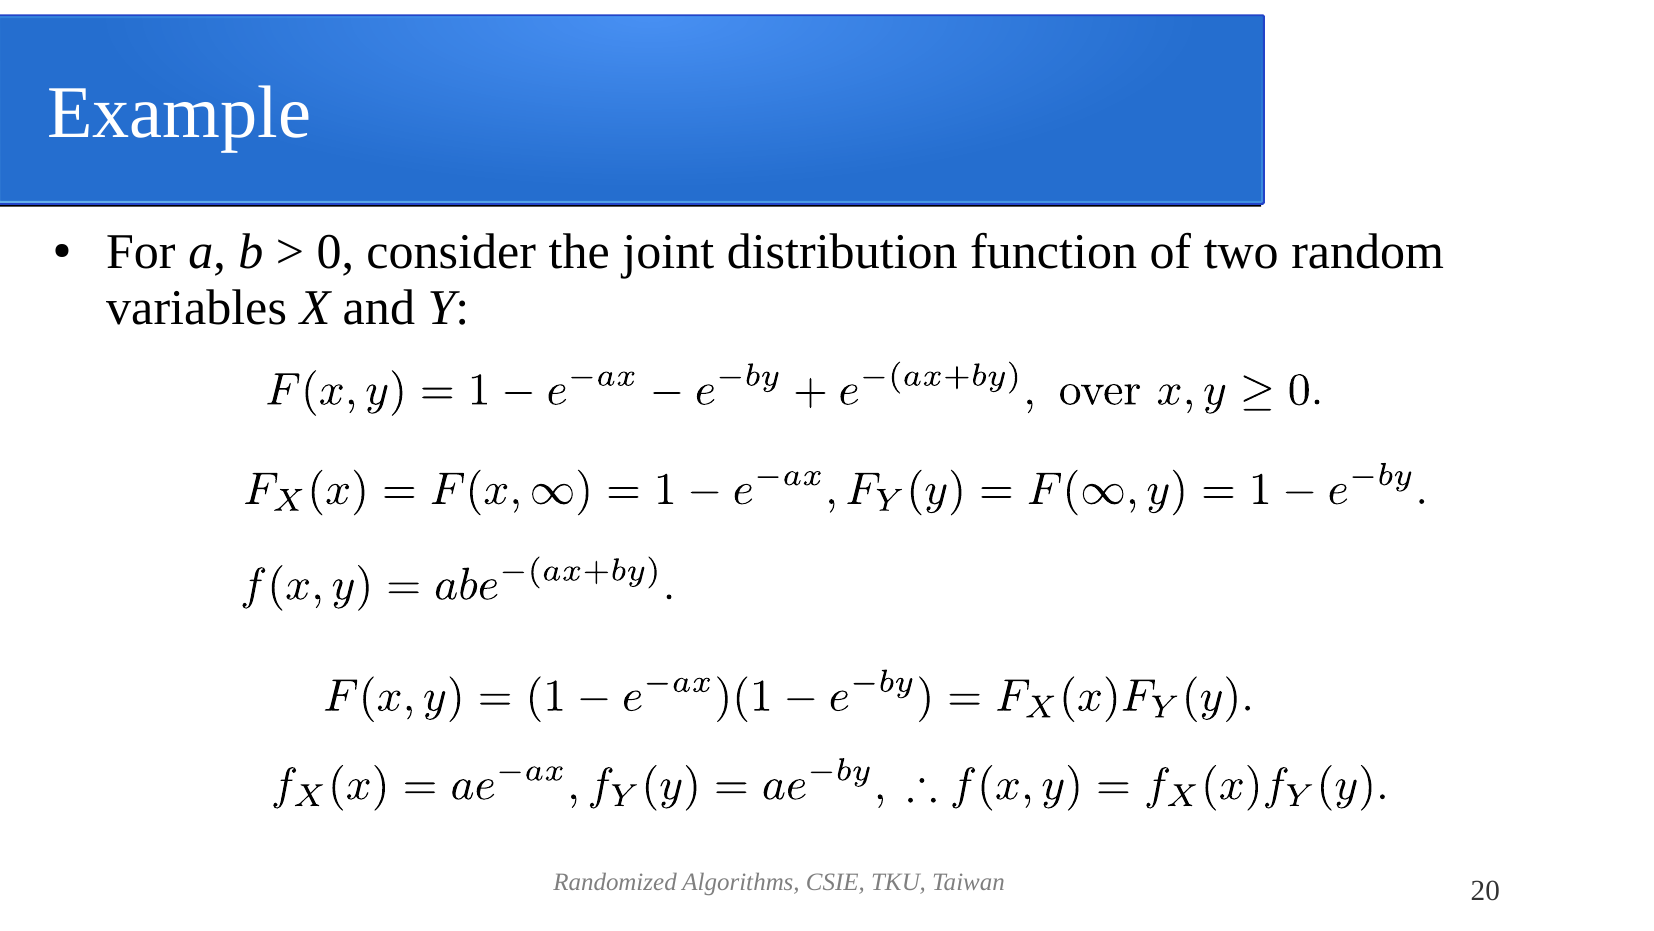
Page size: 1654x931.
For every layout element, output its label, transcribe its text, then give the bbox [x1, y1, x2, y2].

picture [263, 359, 1322, 418]
picture [323, 669, 1251, 723]
picture [243, 462, 1425, 516]
title Example [47, 35, 1199, 189]
picture [238, 554, 674, 613]
picture [270, 758, 1385, 811]
list For a, b > 0, consider the joint distribution function of two random variables X and Y: [35, 224, 1524, 815]
